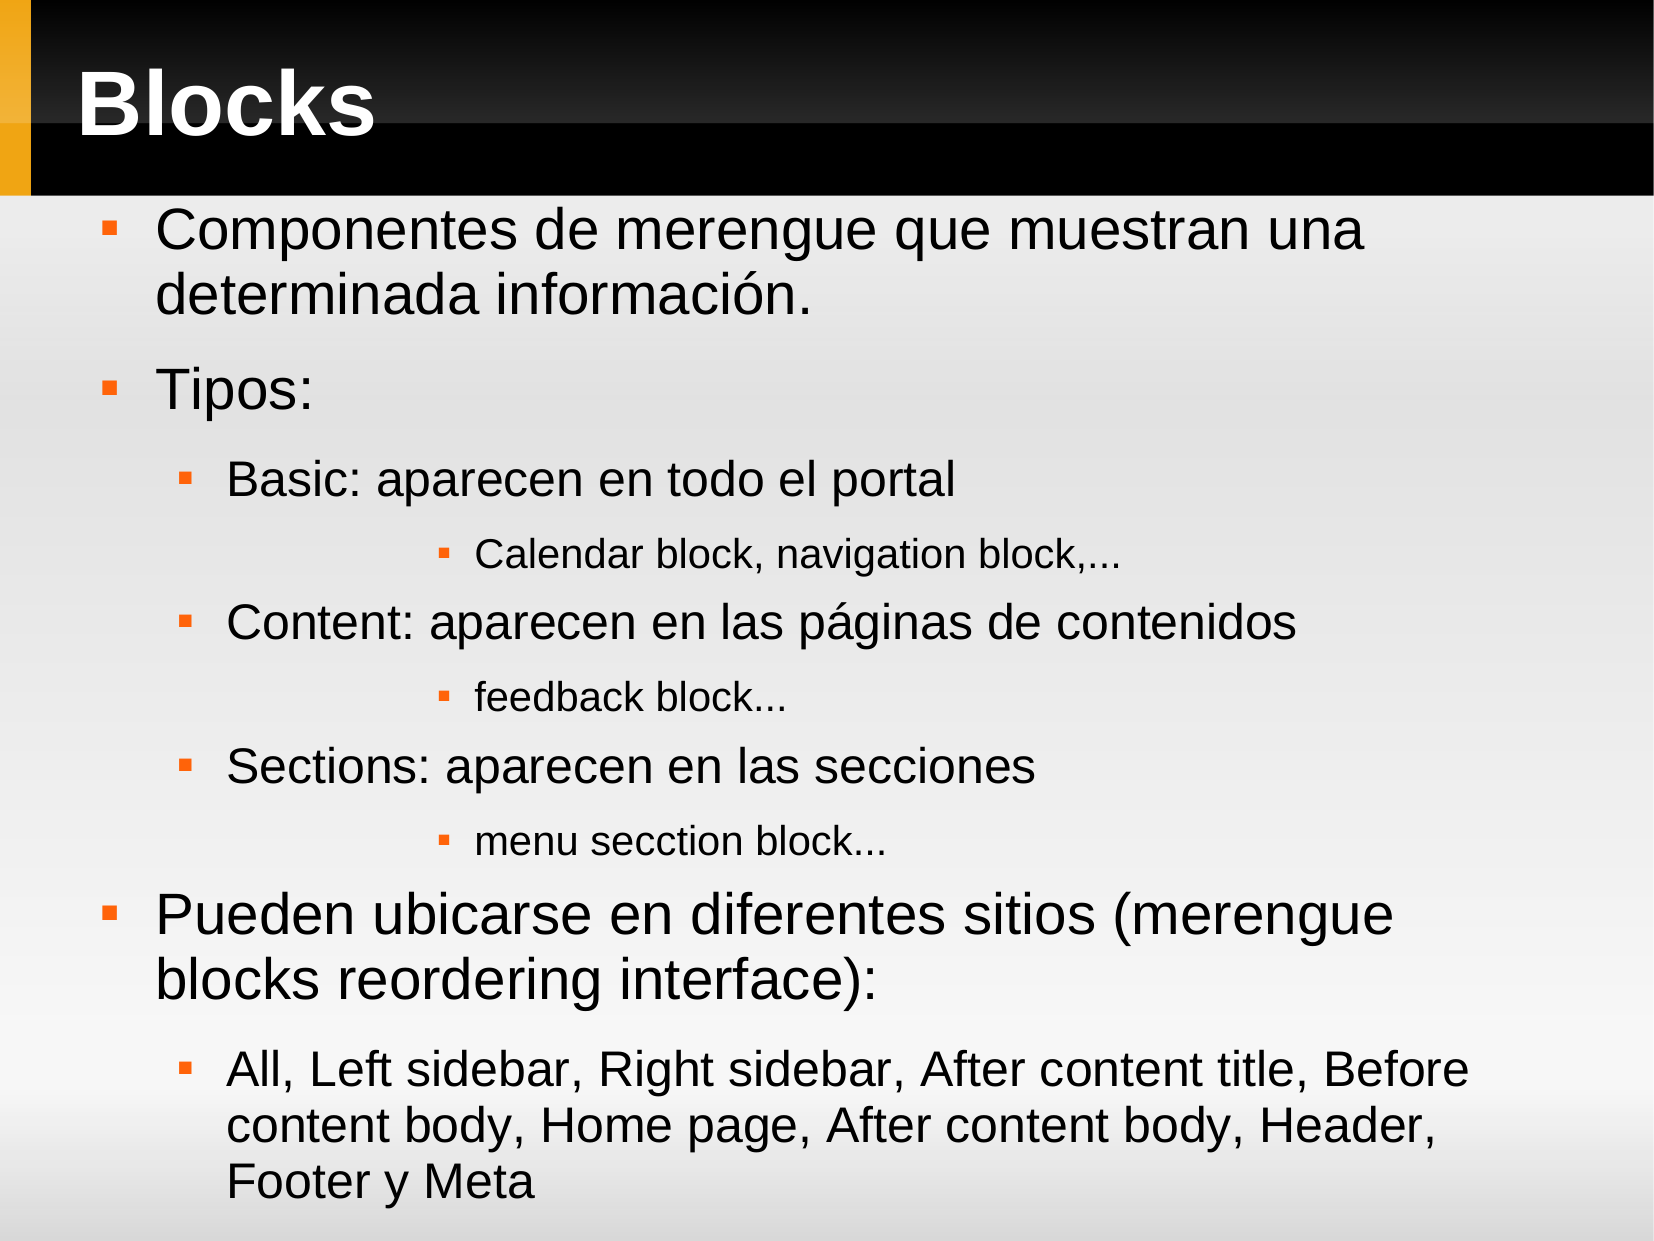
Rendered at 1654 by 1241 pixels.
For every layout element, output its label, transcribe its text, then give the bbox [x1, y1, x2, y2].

picture [0, 0, 1654, 1241]
list Componentes de merengue que muestran una determinada información. Tipos: Basic: aparecen en todo el portal Calendar block, navigation block,... Content: aparecen en las páginas de contenidos feedback block... Sections: aparecen en las secciones menu secction block... Pueden ubicarse en diferentes sitios (merengue blocks reordering interface): All, Left sidebar, Right sidebar, After content title, Before content body, Home page, After content body, Header, Footer y Meta [84, 197, 1573, 1209]
title Blocks [76, 0, 1565, 208]
